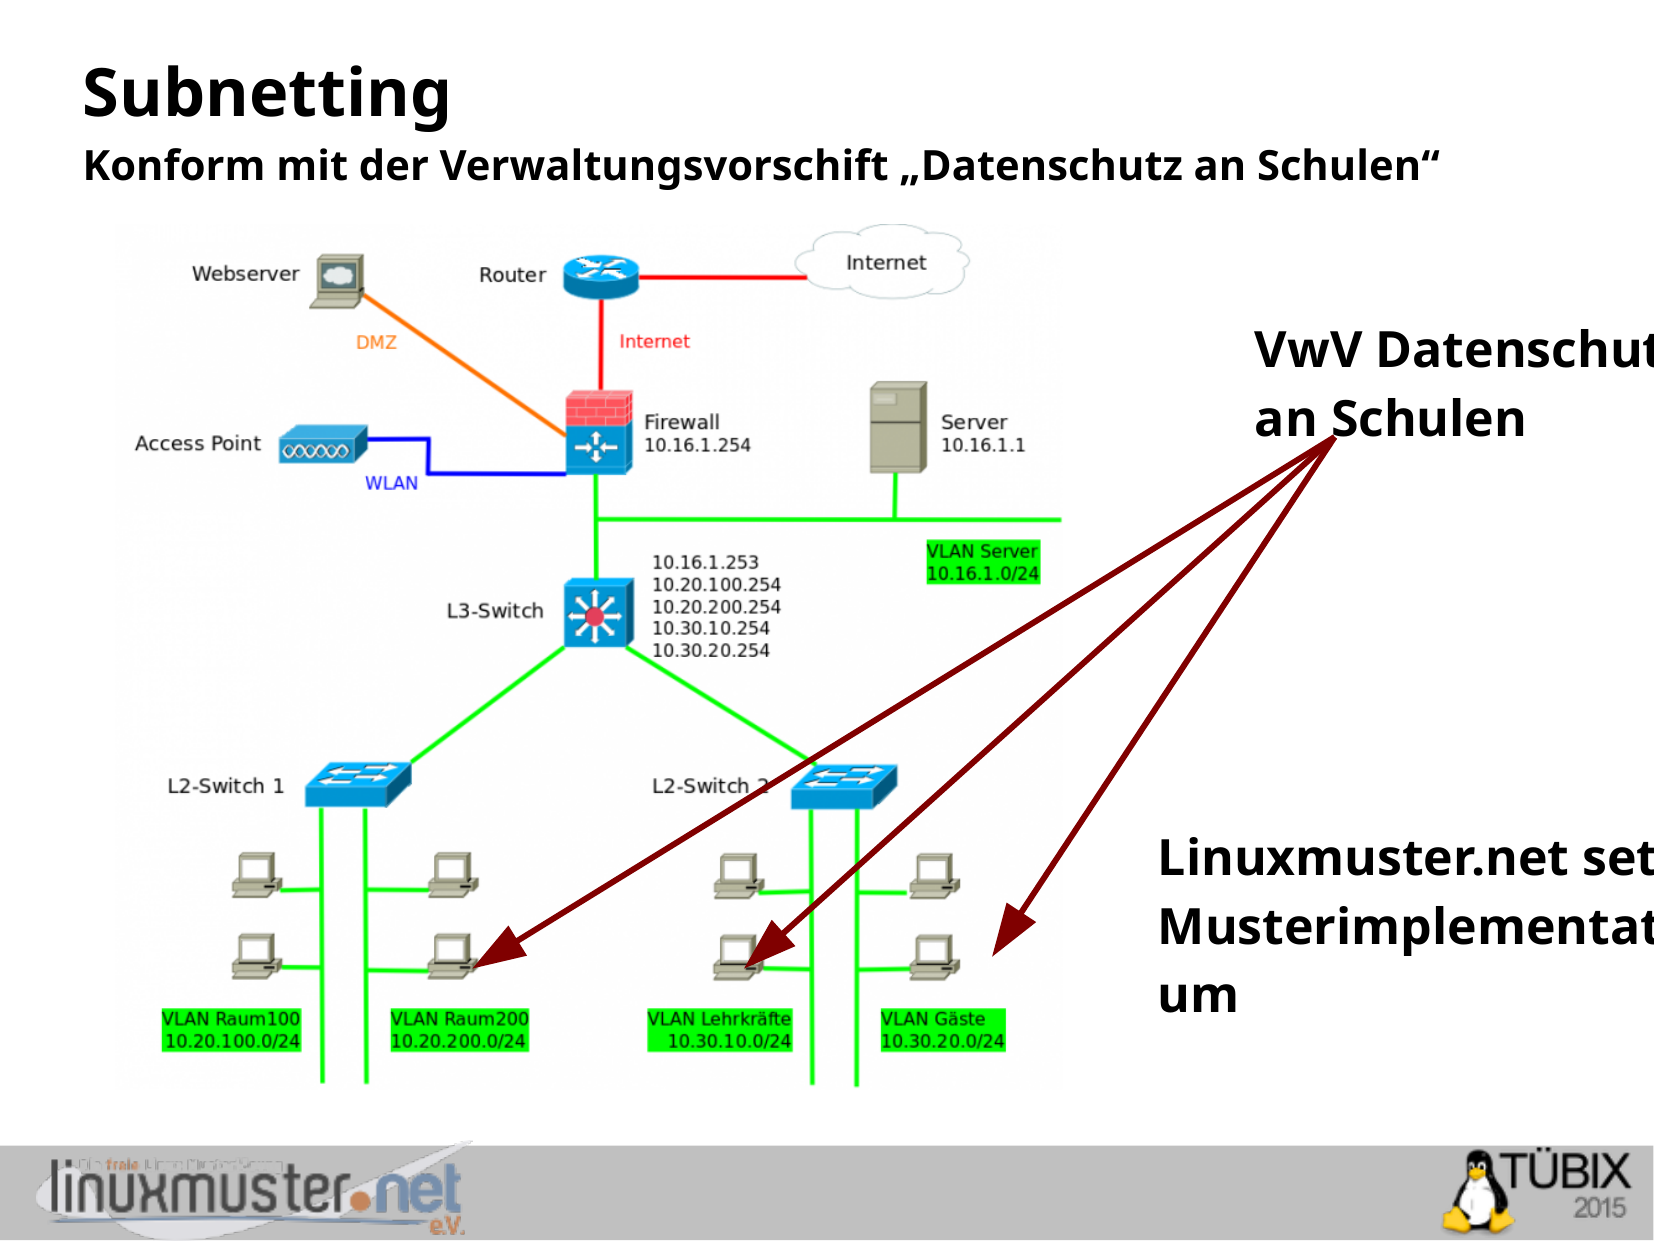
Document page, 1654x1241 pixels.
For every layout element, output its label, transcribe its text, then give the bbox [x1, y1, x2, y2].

picture [36, 1140, 473, 1241]
picture [1440, 1146, 1642, 1238]
text_box Linuxmuster.net setzt Musterimplementation um [1143, 814, 1642, 999]
picture [115, 224, 1063, 1090]
title Subnetting Konform mit der Verwaltungsvorschift „Datenschutz an Schulen“ [82, 49, 1571, 189]
text_box VwV Datenschutz an Schulen [1240, 307, 1628, 435]
